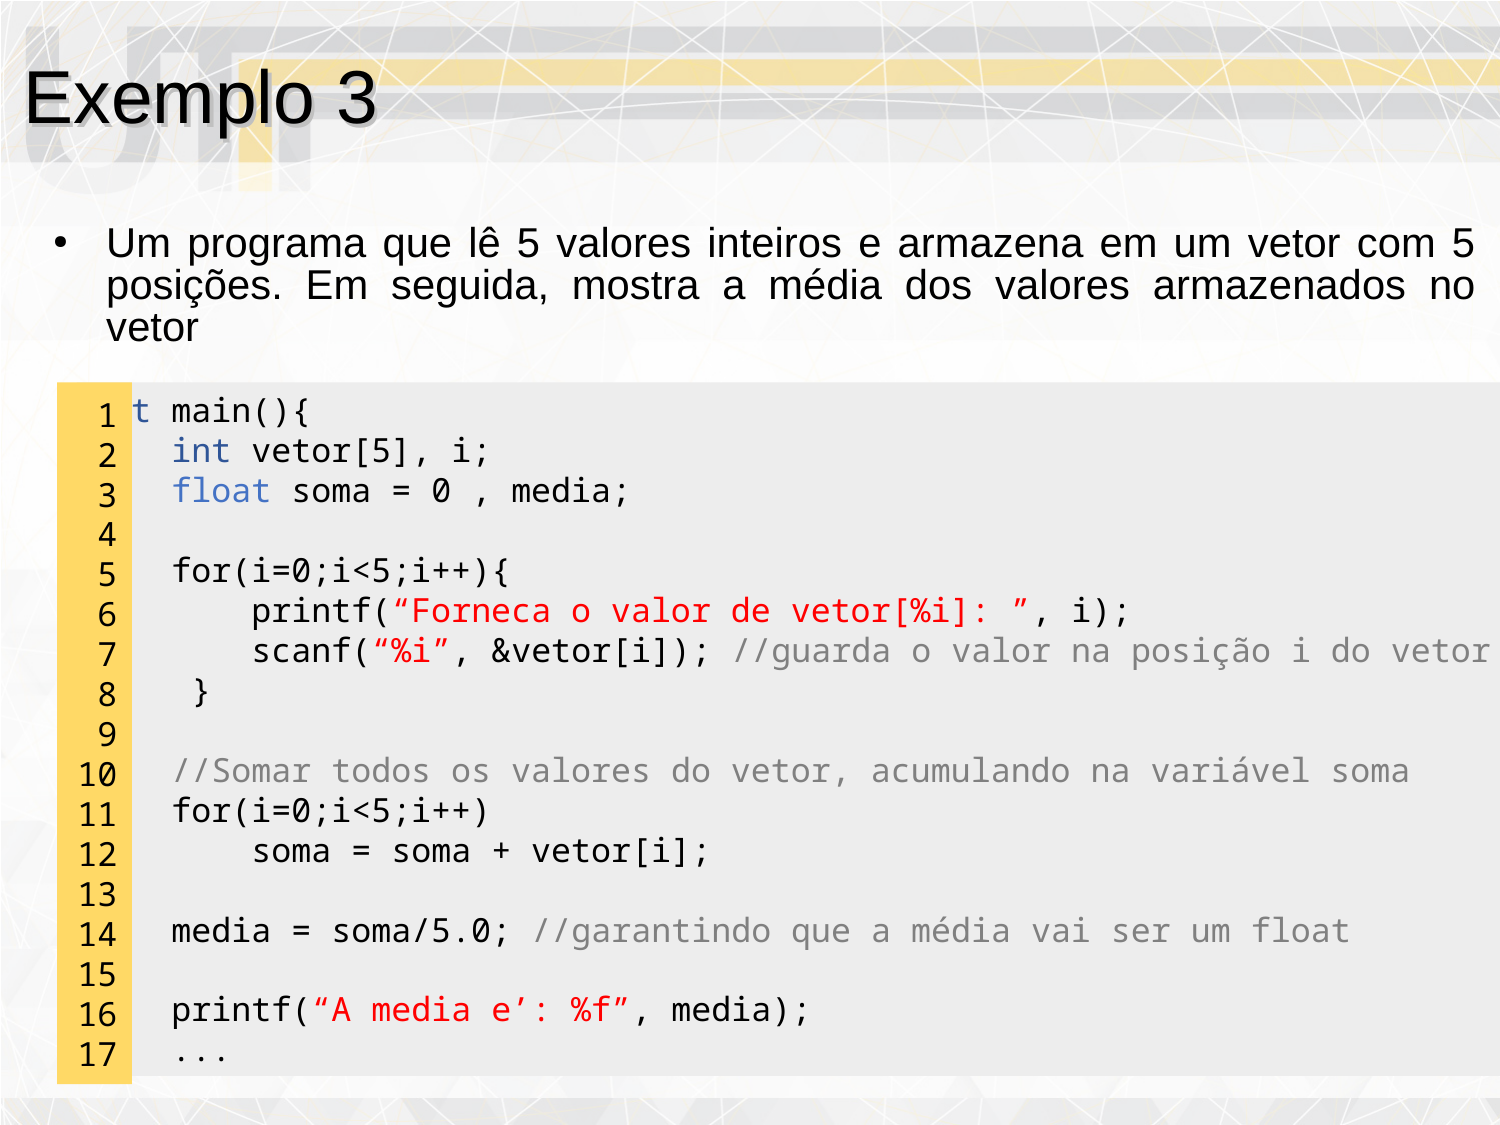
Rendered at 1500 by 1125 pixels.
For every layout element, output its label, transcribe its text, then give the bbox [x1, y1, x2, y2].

list Um programa que lê 5 valores inteiros e armazena em um vetor com 5 posições. Em seguida, mostra a média dos valores armazenados no vetor [35, 224, 1477, 1087]
text_box 1 2 3 4 5 6 7 8 9 10 11 12 13 14 15 16 17 [57, 382, 132, 1085]
text_box int main(){ int vetor[5], i; float soma = 0 , media; for(i=0;i<5;i++){ printf(“Forneca o valor de vetor[%i]: ”, i); scanf(“%i”, &vetor[i]); //guarda o valor na posição i do vetor } //Somar todos os valores do vetor, acumulando na variável soma for(i=0;i<5;i++) soma = soma + vetor[i]; media = soma/5.0; //garantindo que a média vai ser um float printf(“A media e’: %f”, media); ... [132, 382, 1500, 1076]
title Exemplo 3 [23, 18, 1489, 178]
